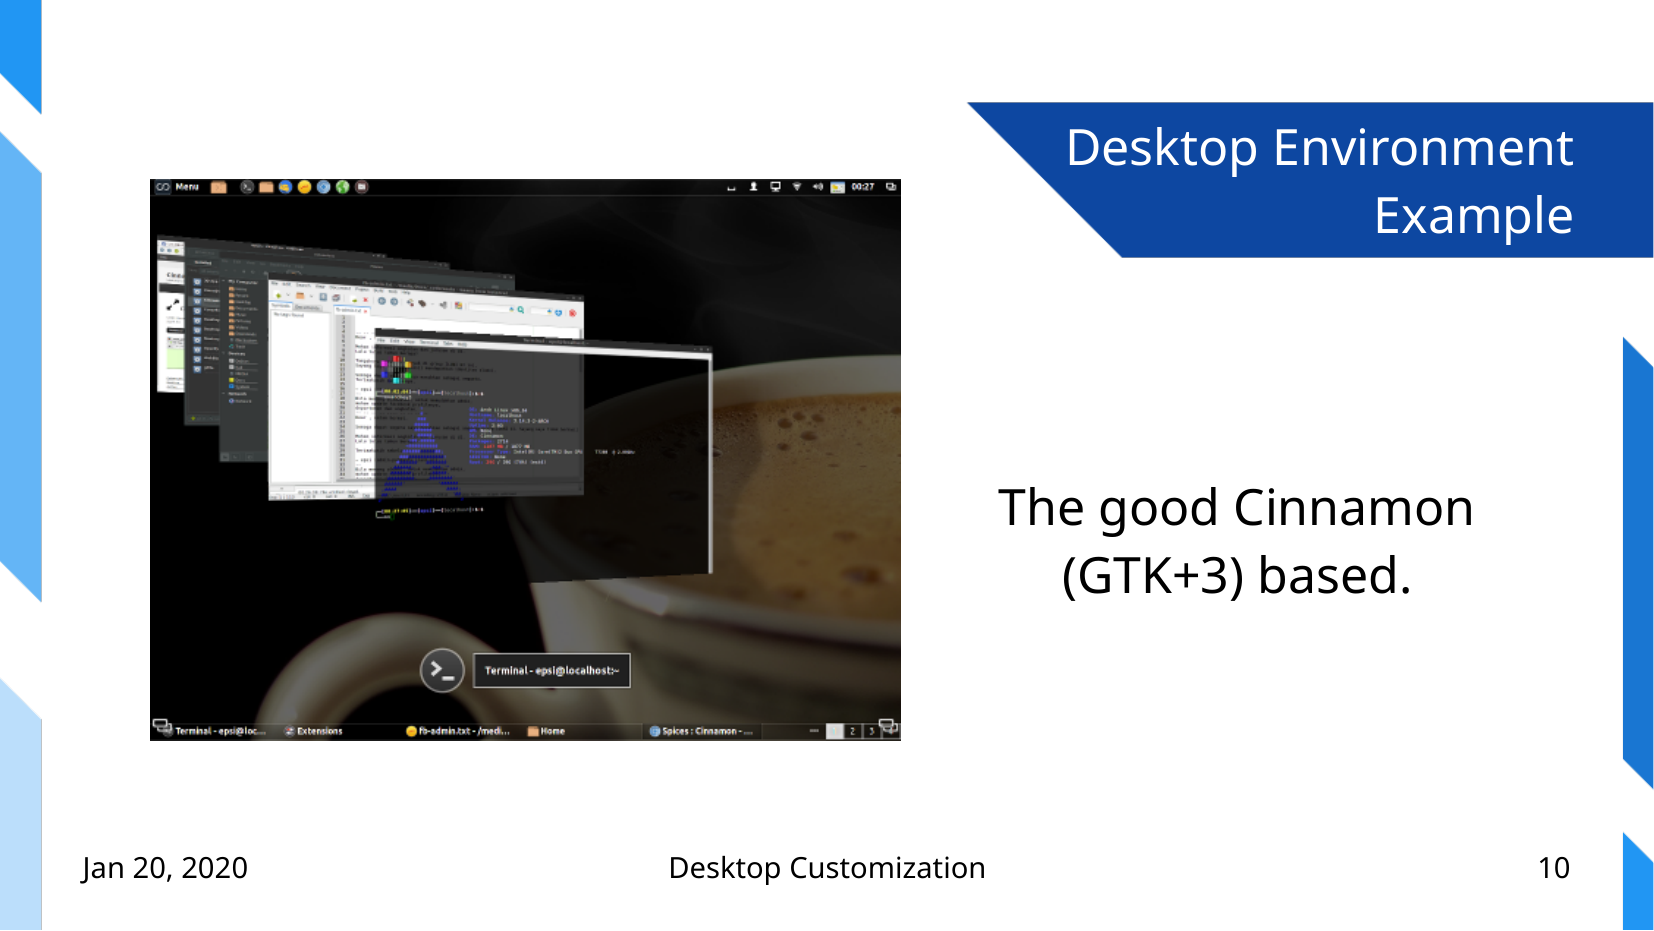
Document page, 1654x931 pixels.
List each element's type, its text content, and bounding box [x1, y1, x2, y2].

title Desktop Environment Example [1050, 105, 1576, 256]
subtitle The good Cinnamon (GTK+3) based. [975, 270, 1501, 811]
picture [0, 0, 1654, 930]
